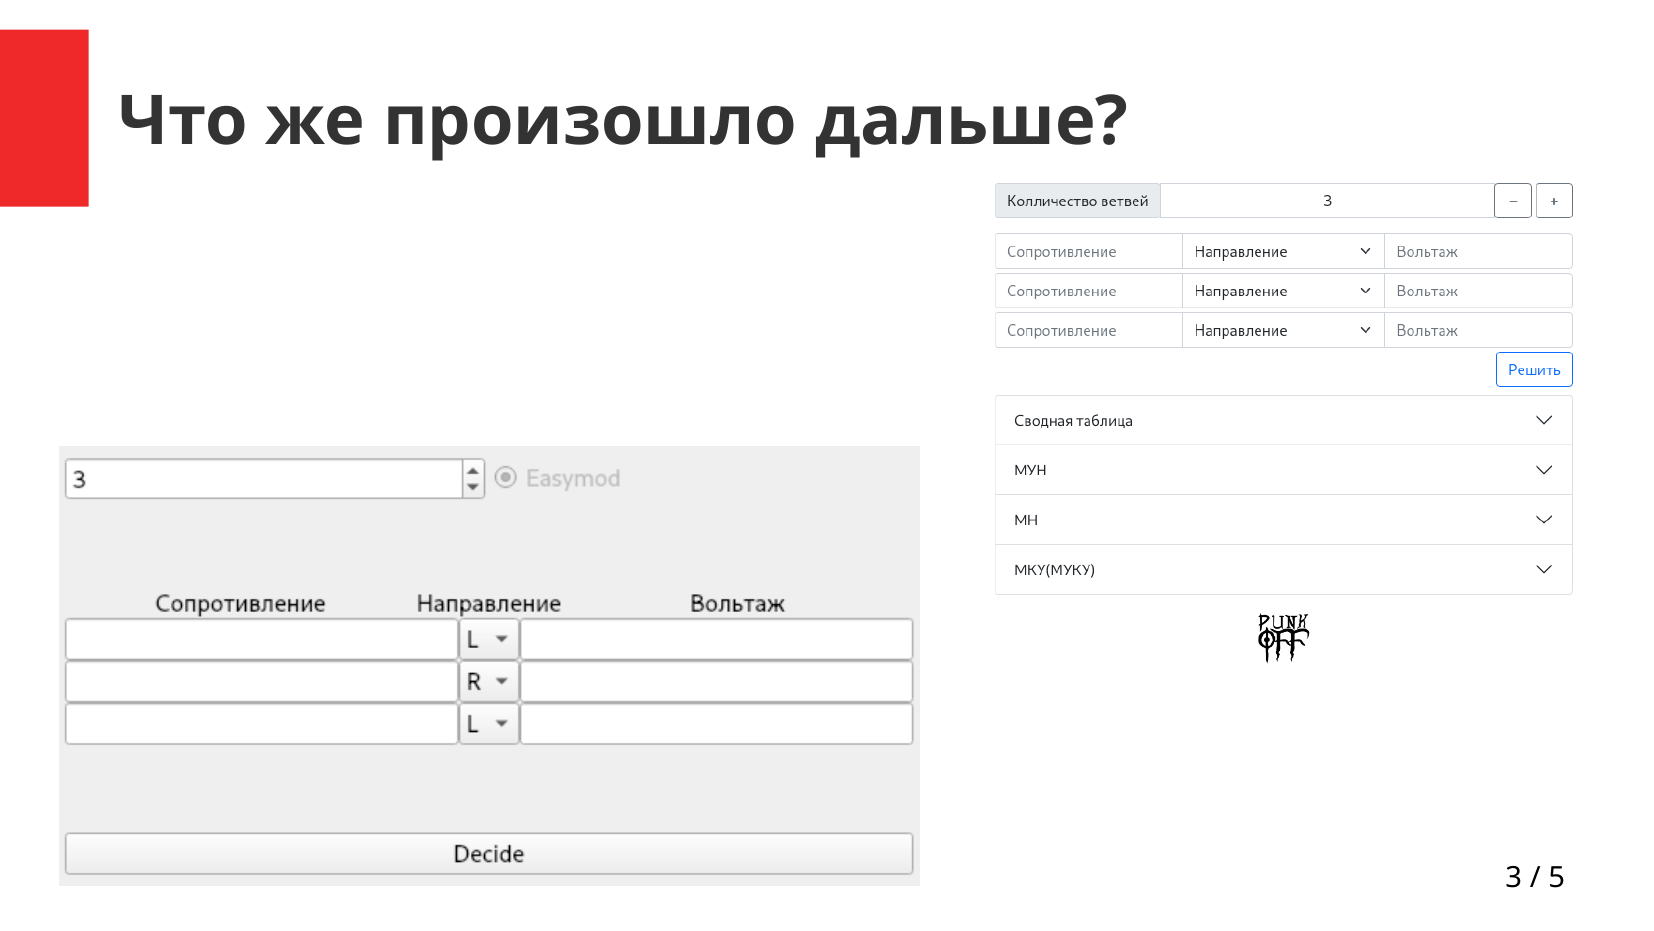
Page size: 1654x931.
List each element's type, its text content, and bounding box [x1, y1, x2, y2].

picture [59, 446, 920, 886]
picture [980, 171, 1583, 748]
title Что же произошло дальше? [118, 29, 1595, 207]
